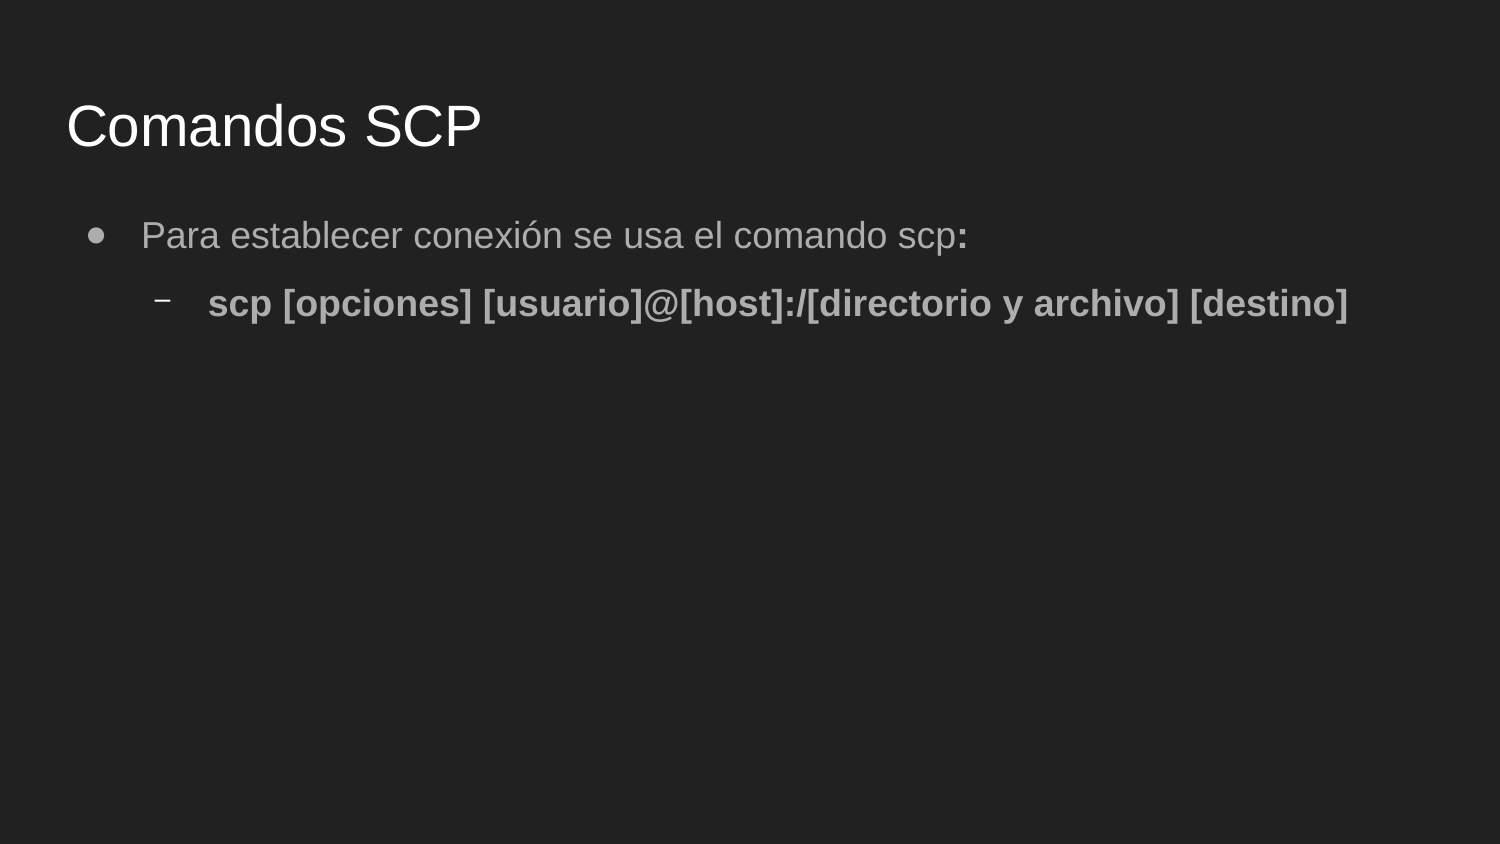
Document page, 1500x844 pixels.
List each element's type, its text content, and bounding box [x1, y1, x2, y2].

title Comandos SCP [51, 72, 1449, 167]
list Para establecer conexión se usa el comando scp: scp [opciones] [usuario]@[host]:/[directorio y archivo] [destino] [51, 189, 1441, 750]
